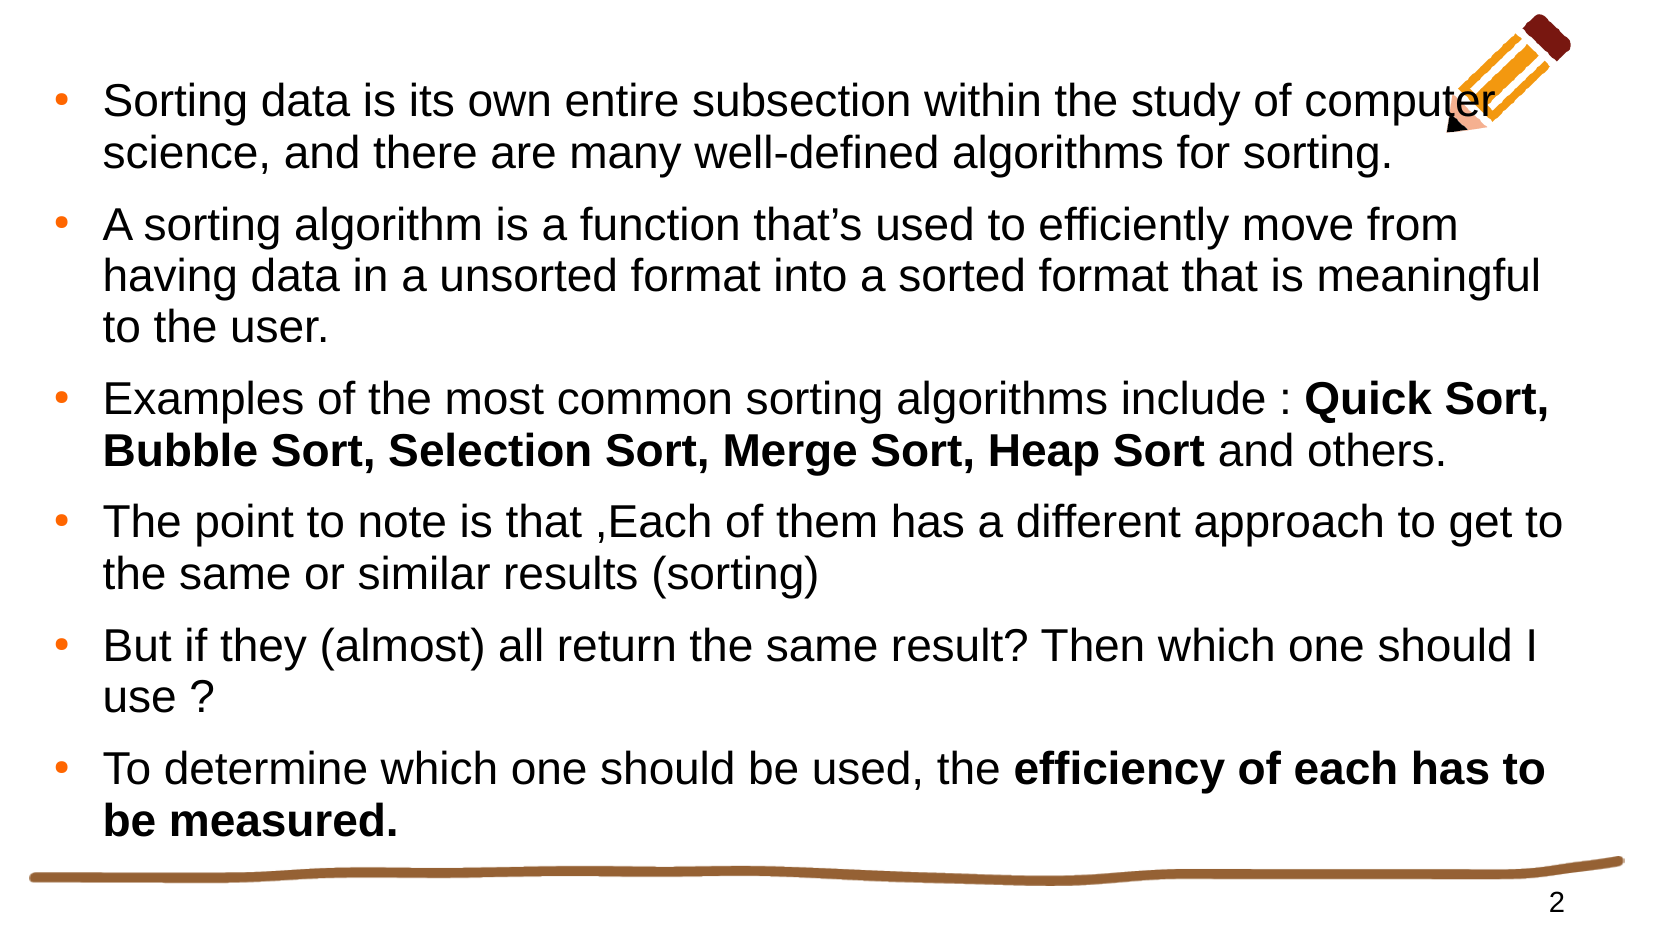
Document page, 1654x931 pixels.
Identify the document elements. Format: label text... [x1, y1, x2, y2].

picture [1446, 14, 1571, 75]
picture [29, 856, 1625, 886]
list Sorting data is its own entire subsection within the study of computer science, and there are many well-defined algorithms for sorting. A sorting algorithm is a function that’s used to efficiently move from having data in a unsorted format into a sorted format that is meaningful to the user. Examples of the most common sorting algorithms include : Quick Sort, Bubble Sort, Selection Sort, Merge Sort, Heap Sort and others. The point to note is that ,Each of them has a different approach to get to the same or similar results (sorting) But if they (almost) all return the same result? Then which one should I use ? To determine which one should be used, the efficiency of each has to be measured. [37, 75, 1576, 857]
